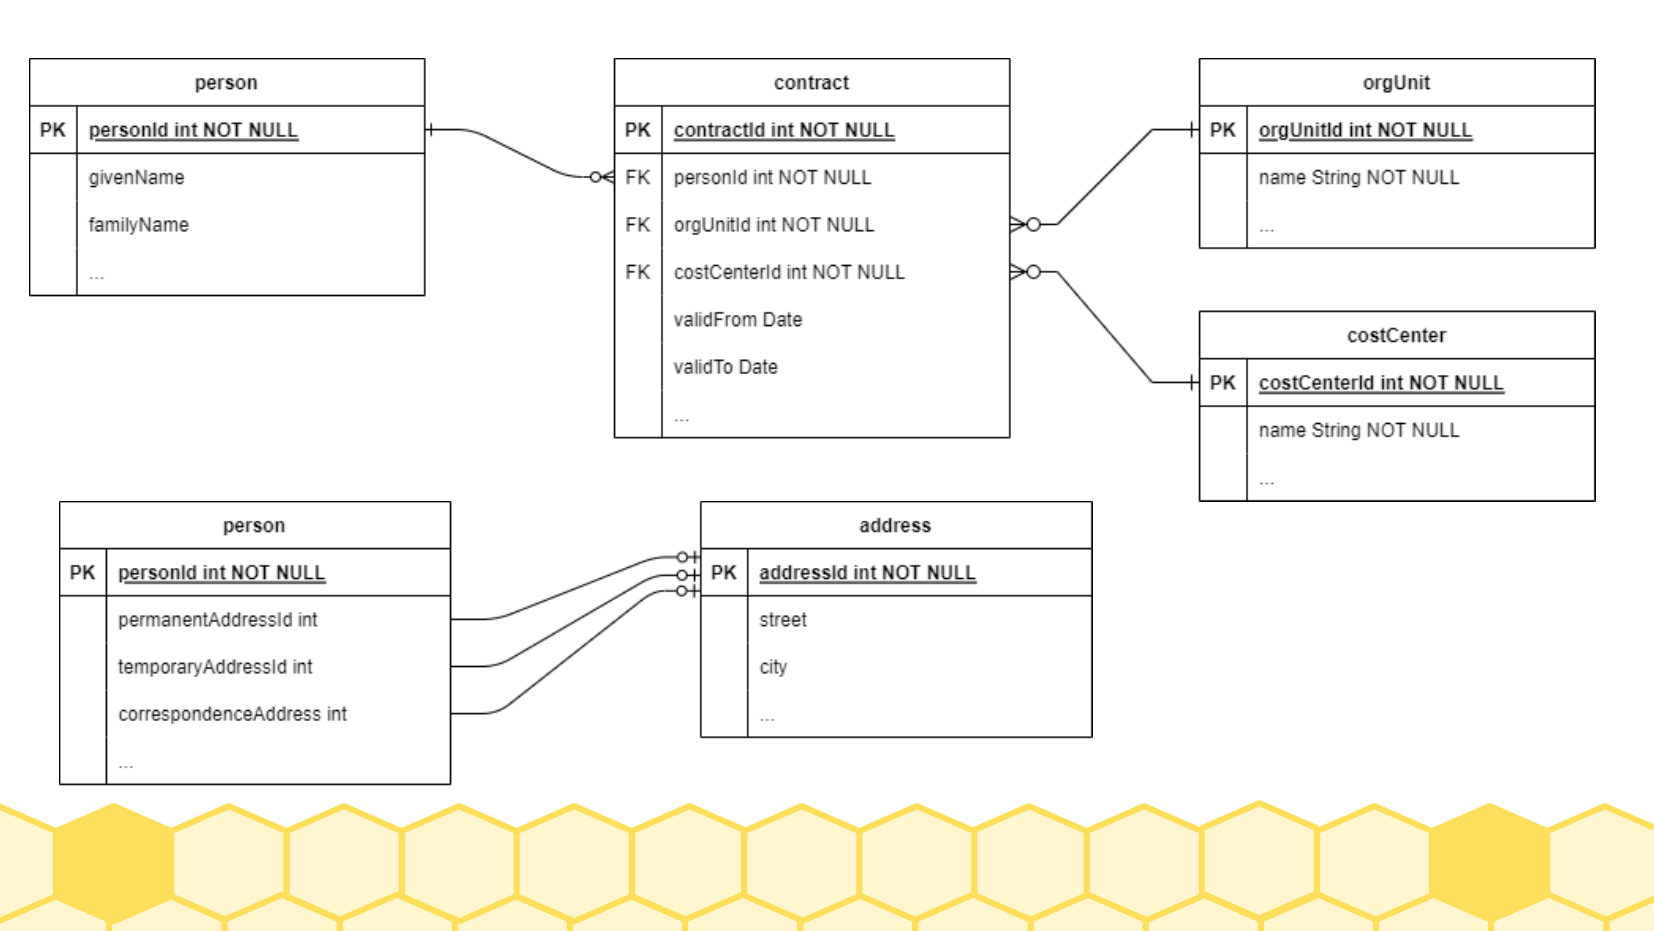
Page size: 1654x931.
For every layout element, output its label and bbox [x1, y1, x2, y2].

picture [29, 58, 1596, 787]
